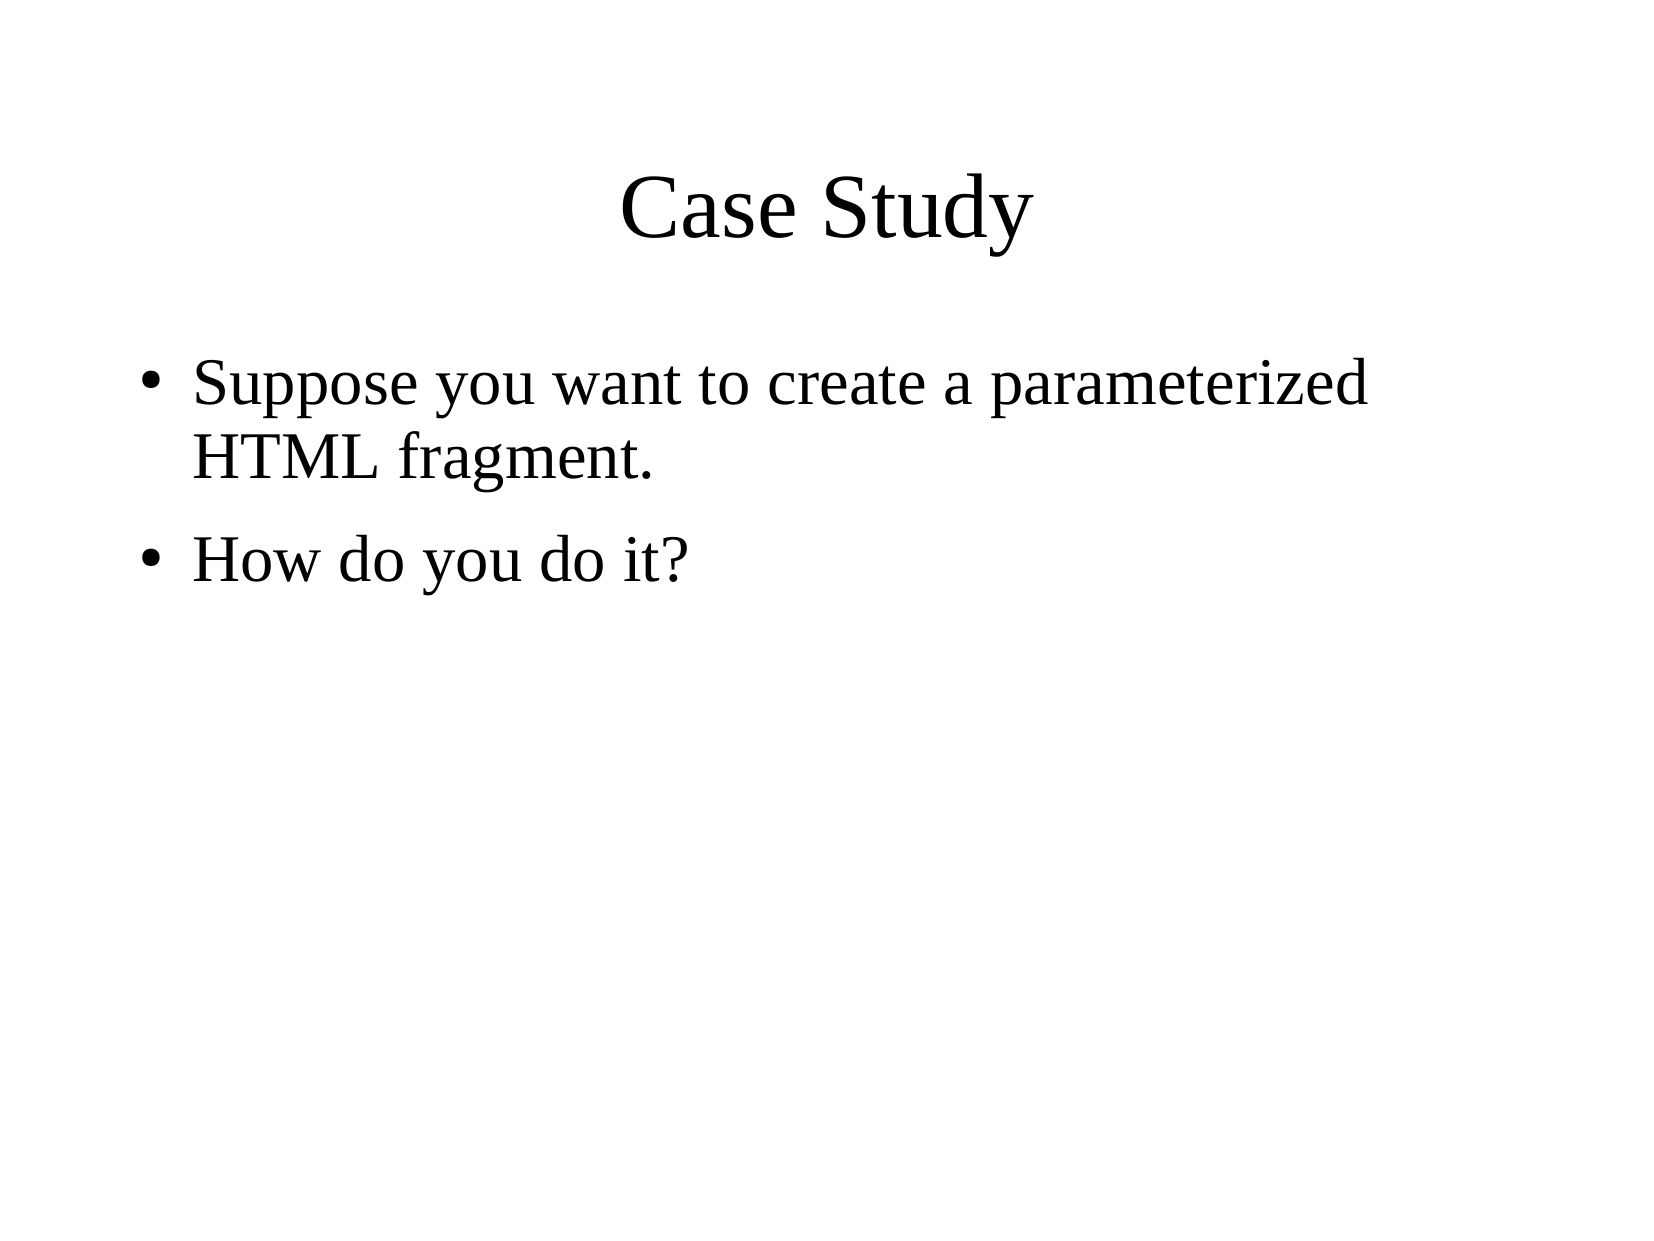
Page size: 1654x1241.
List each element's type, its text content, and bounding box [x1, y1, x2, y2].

title Case Study [121, 102, 1534, 311]
list Suppose you want to create a parameterized HTML fragment. How do you do it? [121, 344, 1534, 1127]
